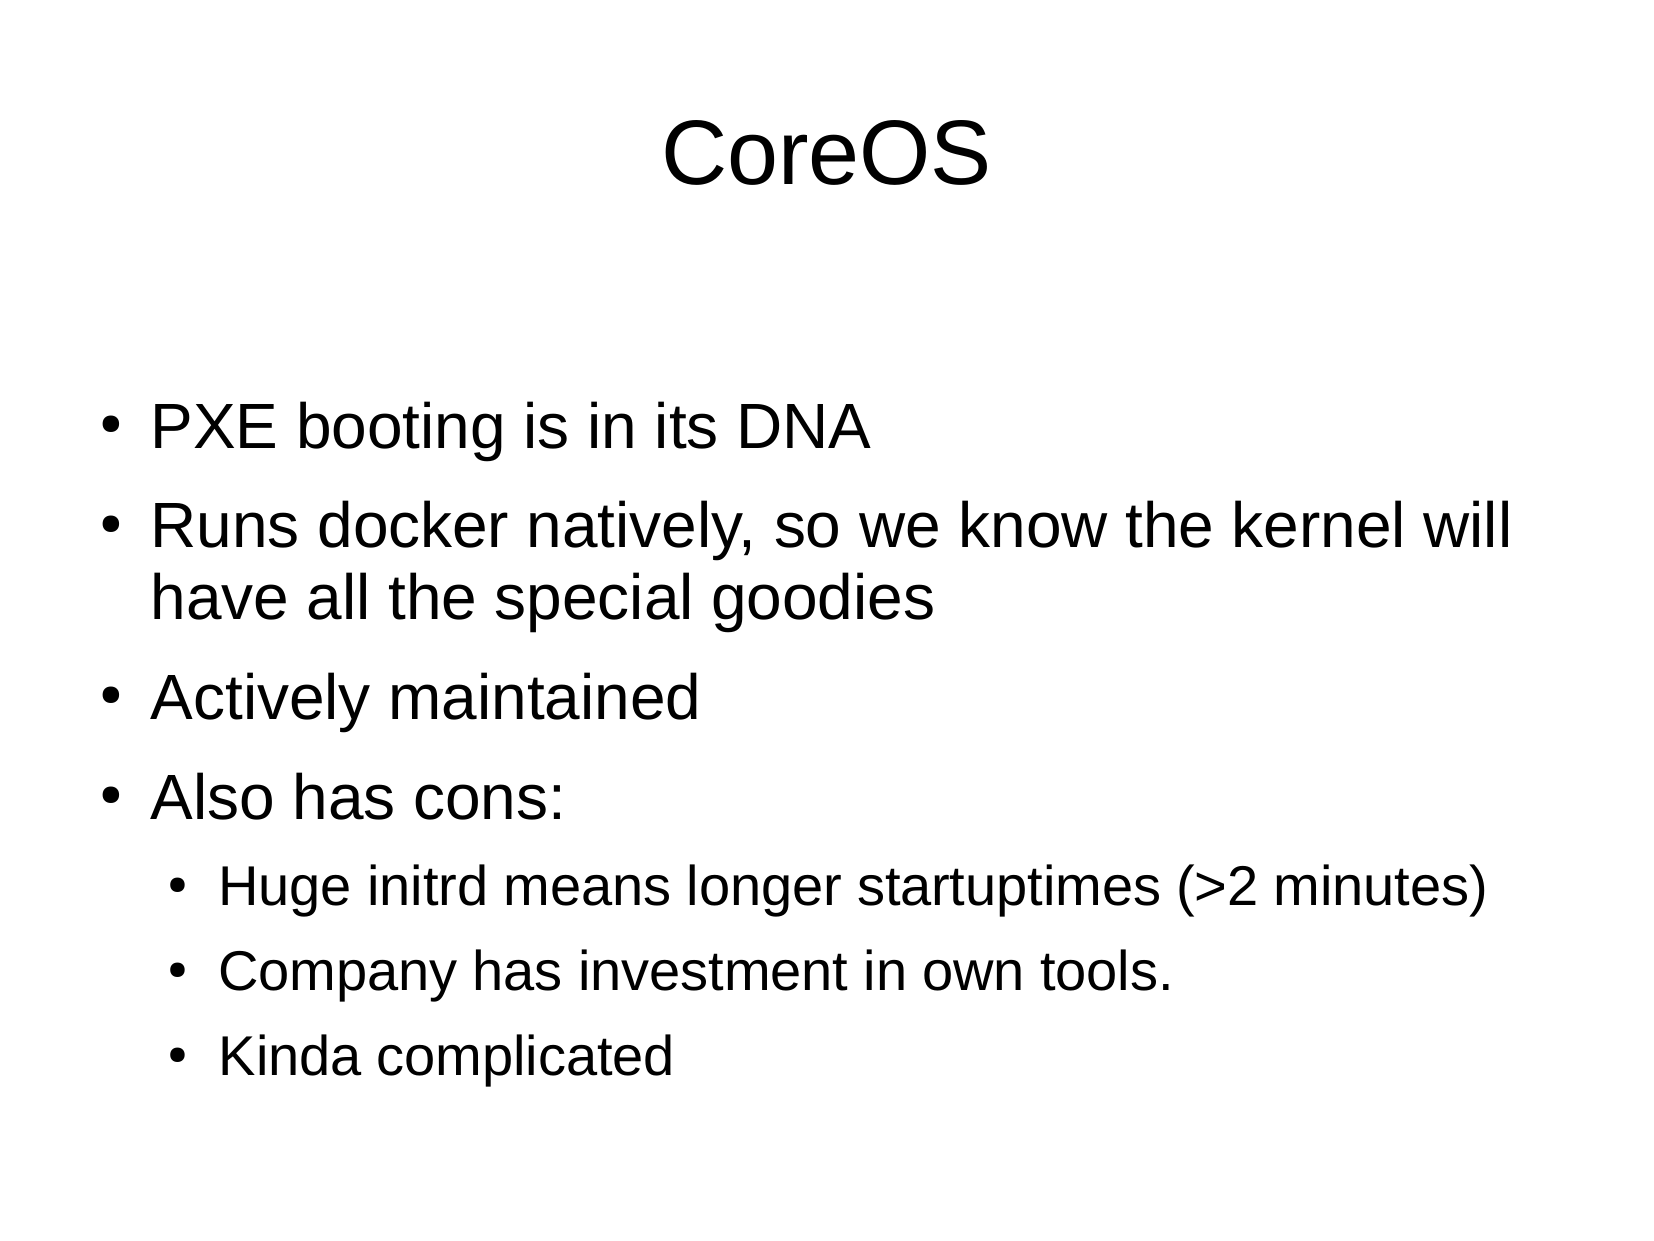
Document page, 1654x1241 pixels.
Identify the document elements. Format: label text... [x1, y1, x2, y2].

title CoreOS [82, 49, 1571, 257]
list PXE booting is in its DNA Runs docker natively, so we know the kernel will have all the special goodies Actively maintained Also has cons: Huge initrd means longer startuptimes (>2 minutes) Company has investment in own tools. Kinda complicated [82, 290, 1571, 1096]
